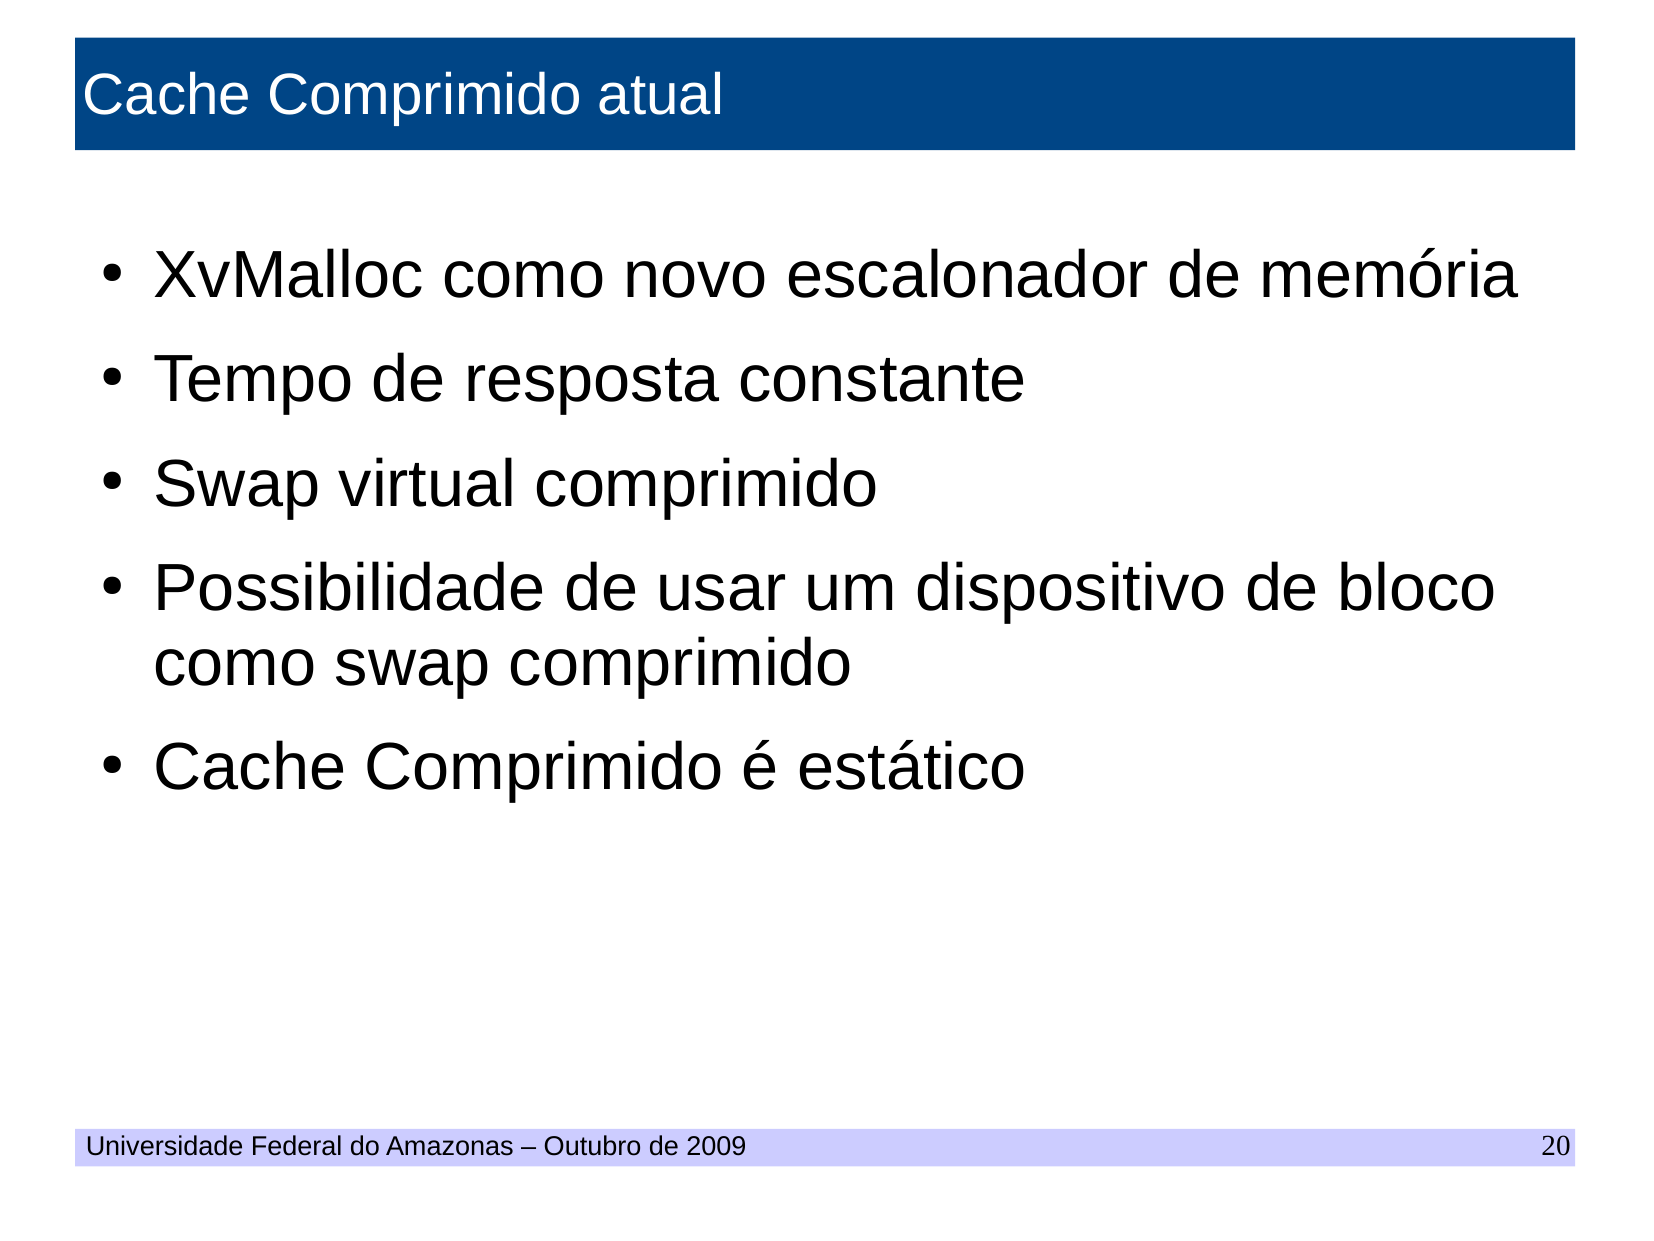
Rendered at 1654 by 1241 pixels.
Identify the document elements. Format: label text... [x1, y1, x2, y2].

title Cache Comprimido atual [82, 43, 1571, 145]
list XvMalloc como novo escalonador de memória Tempo de resposta constante Swap virtual comprimido Possibilidade de usar um dispositivo de bloco como swap comprimido Cache Comprimido é estático [82, 237, 1571, 1056]
